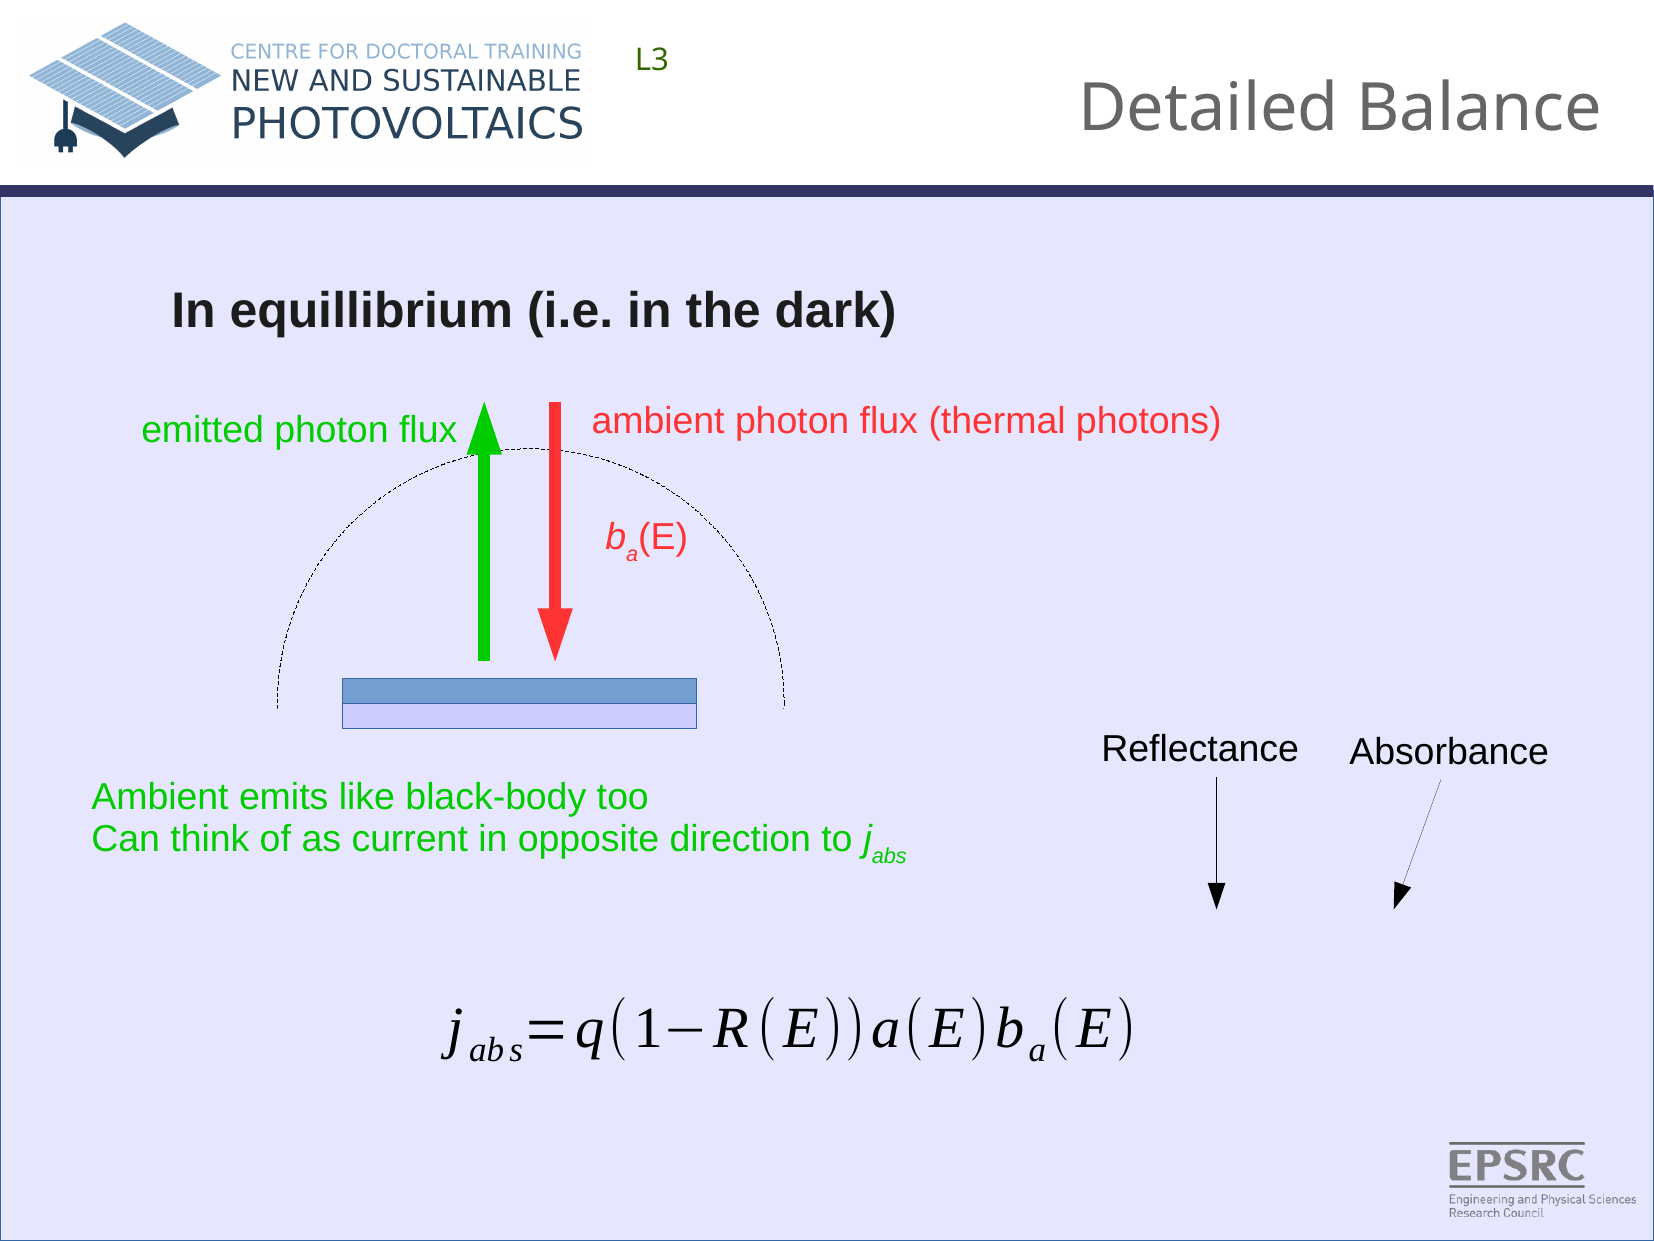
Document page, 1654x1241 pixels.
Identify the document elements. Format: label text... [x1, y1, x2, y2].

text_box Reflectance [1086, 720, 1314, 778]
text_box Ambient emits like black-body too Can think of as current in opposite direction to jabs [76, 767, 1223, 876]
picture [1449, 1142, 1636, 1217]
text_box emitted photon flux [126, 401, 473, 459]
text_box ba(E) [590, 507, 773, 574]
text_box L3 [620, 29, 880, 80]
text_box [0, 197, 1654, 1241]
text_box Detailed Balance [767, 52, 1619, 142]
text_box ambient photon flux (thermal photons) [576, 392, 1237, 449]
text_box In equillibrium (i.e. in the dark) [153, 271, 1193, 349]
text_box Absorbance [1334, 722, 1564, 780]
picture [19, 17, 591, 166]
chart [425, 992, 1151, 1068]
